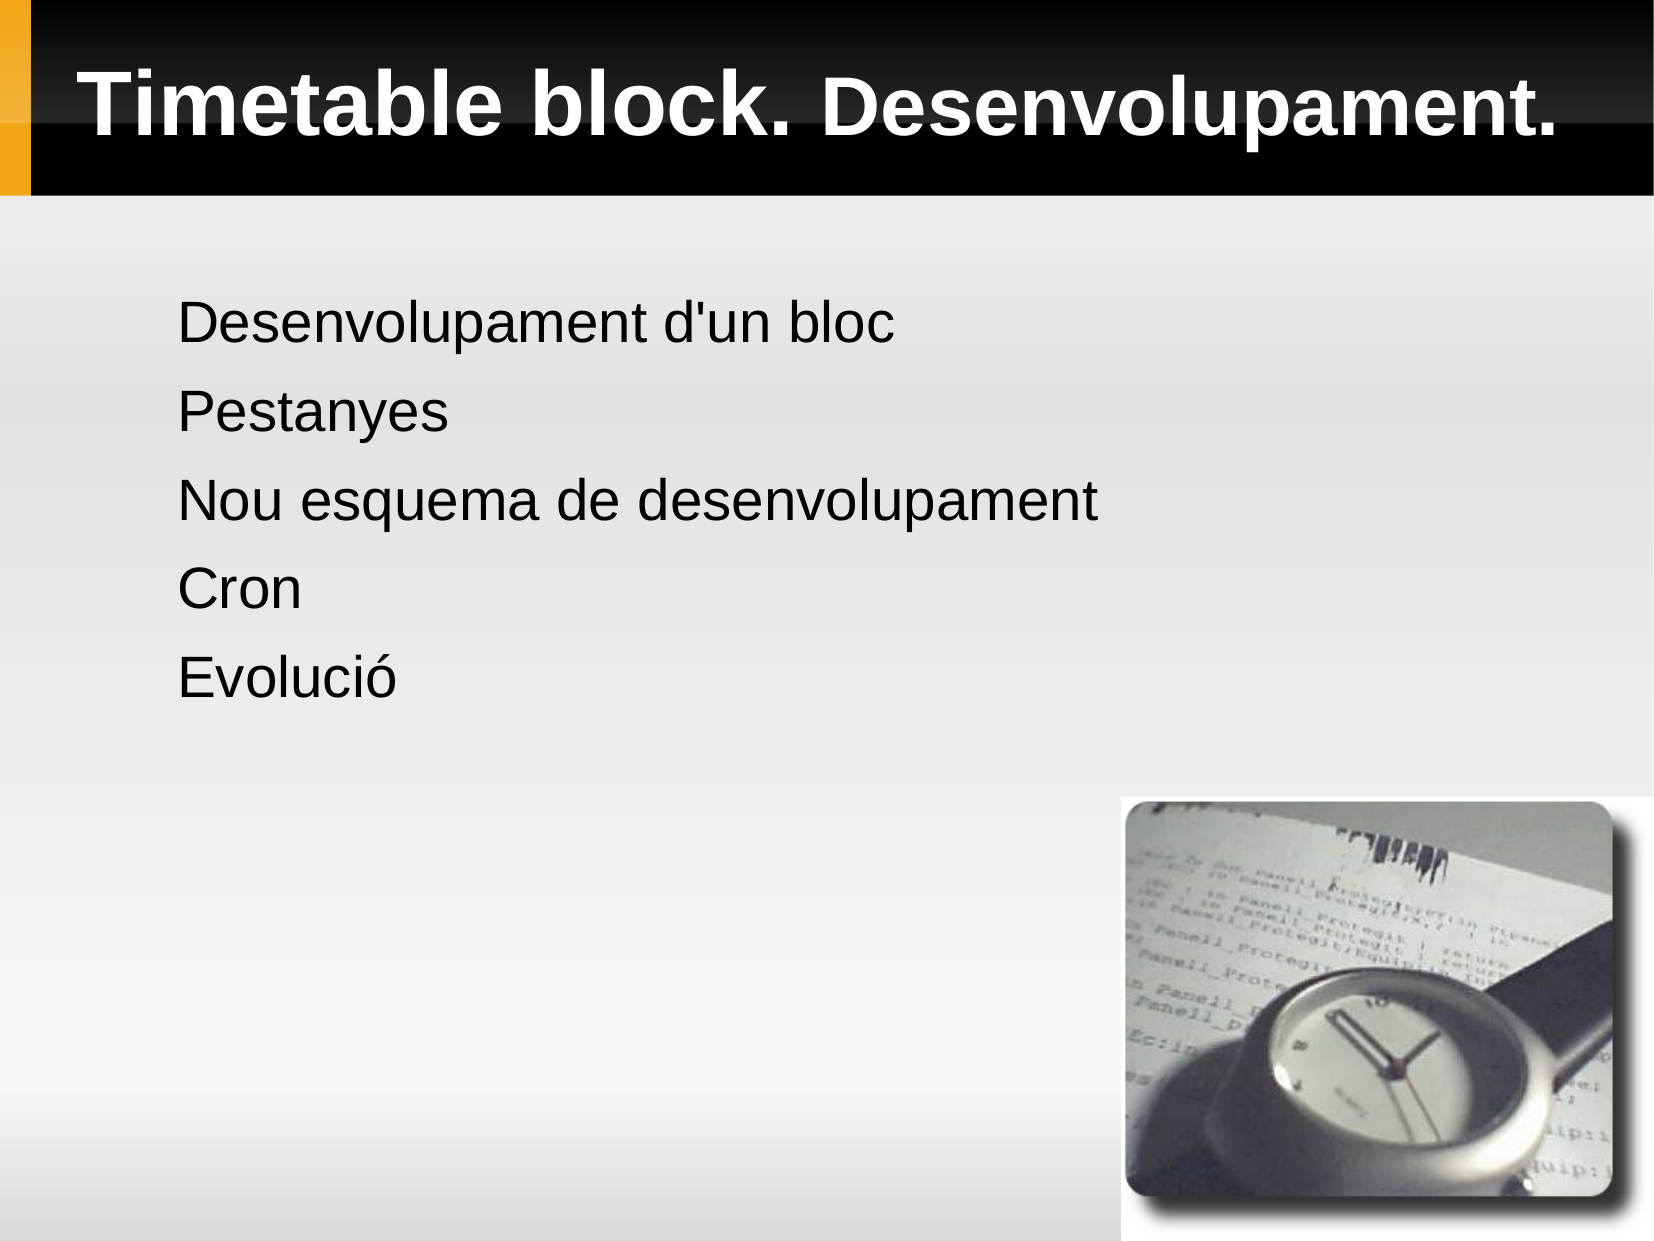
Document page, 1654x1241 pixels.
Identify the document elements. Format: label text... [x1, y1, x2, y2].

list Desenvolupament d'un bloc Pestanyes Nou esquema de desenvolupament Cron Evolució [82, 290, 1571, 1109]
picture [0, 0, 1654, 1241]
title Timetable block. Desenvolupament. [76, 0, 1565, 208]
